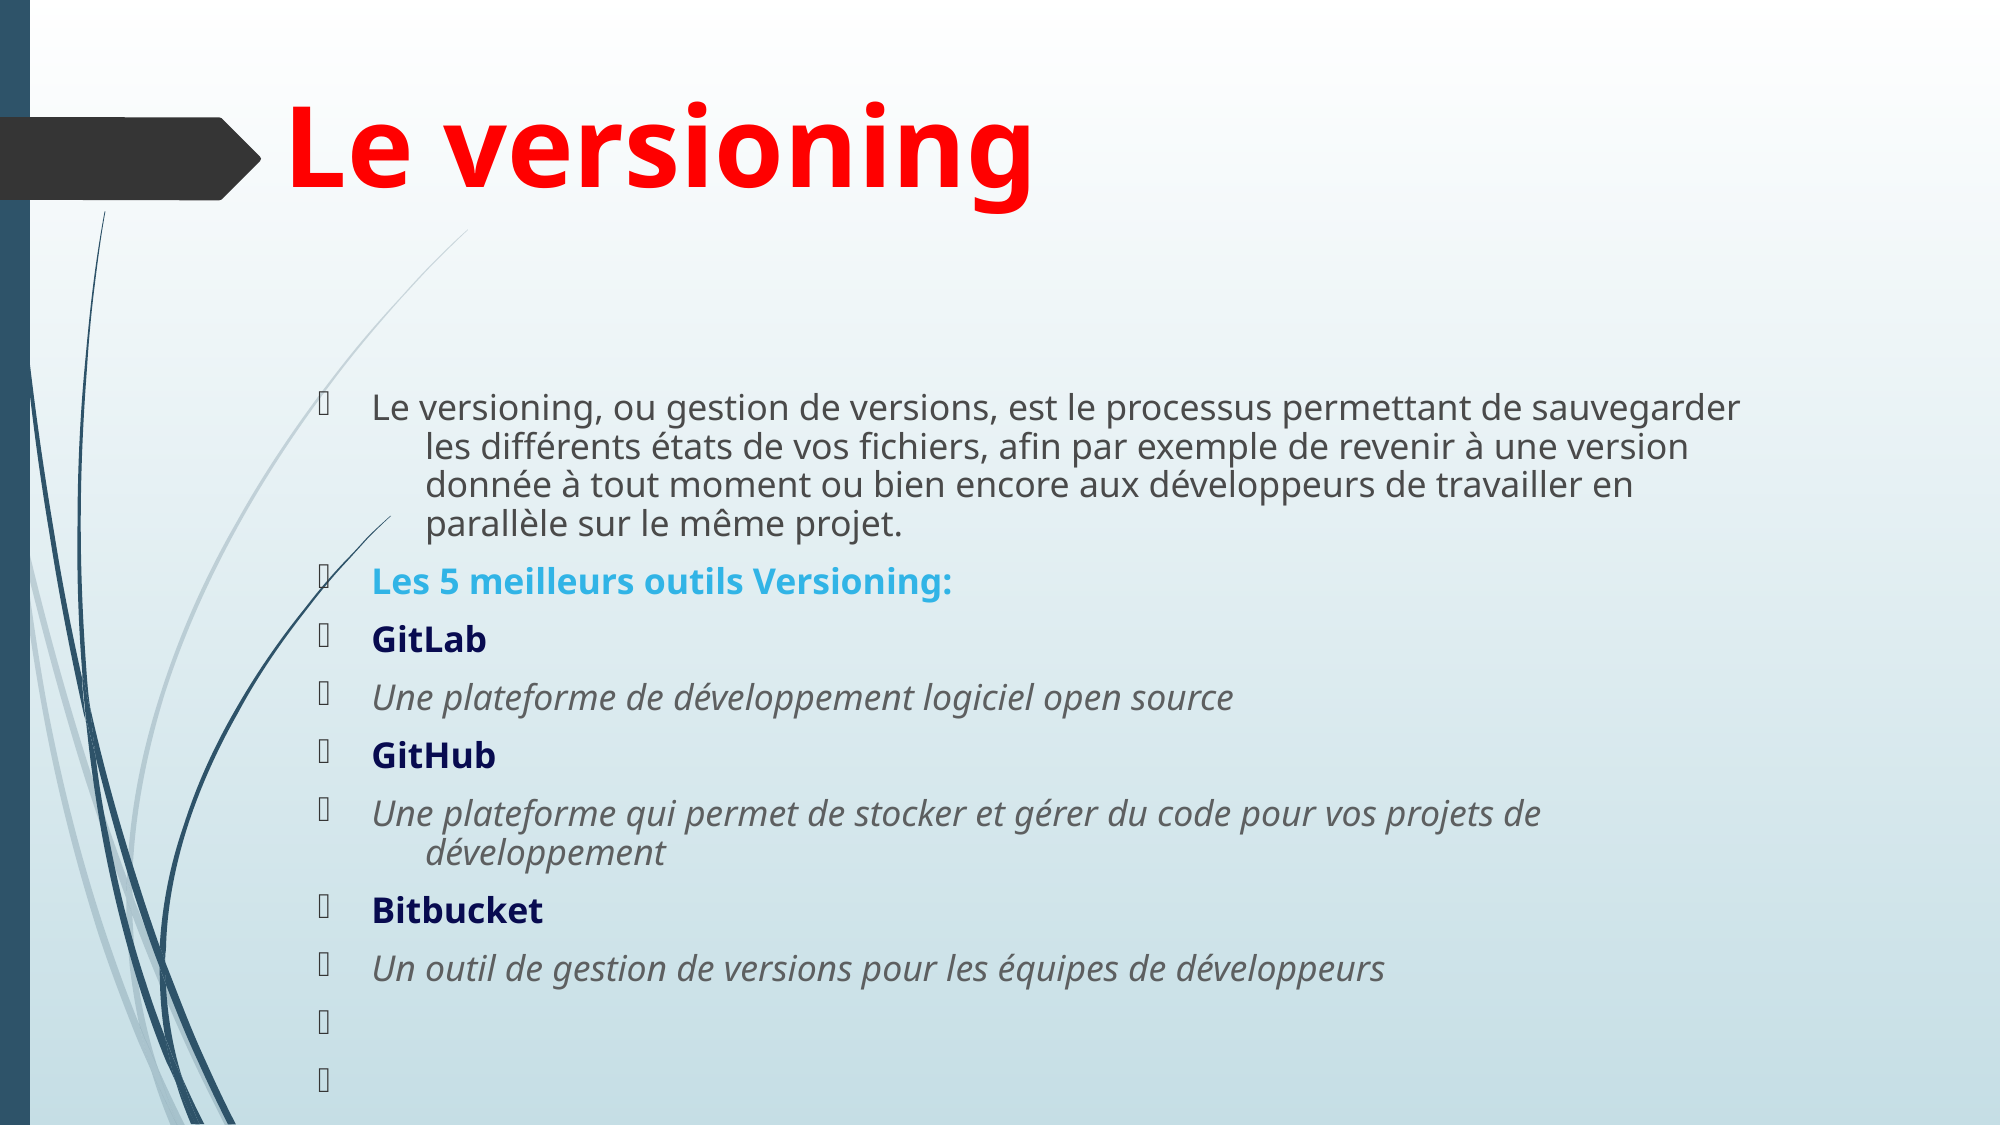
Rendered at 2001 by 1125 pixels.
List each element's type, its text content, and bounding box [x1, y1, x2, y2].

list Le versioning, ou gestion de versions, est le processus permettant de sauvegarder les différents états de vos fichiers, afin par exemple de revenir à une version donnée à tout moment ou bien encore aux développeurs de travailler en parallèle sur le même projet. Les 5 meilleurs outils Versioning: GitLab Une plateforme de développement logiciel open source GitHub Une plateforme qui permet de stocker et gérer du code pour vos projets de développement Bitbucket Un outil de gestion de versions pour les équipes de développeurs [303, 382, 1766, 1003]
title Le versioning [269, 67, 1731, 278]
